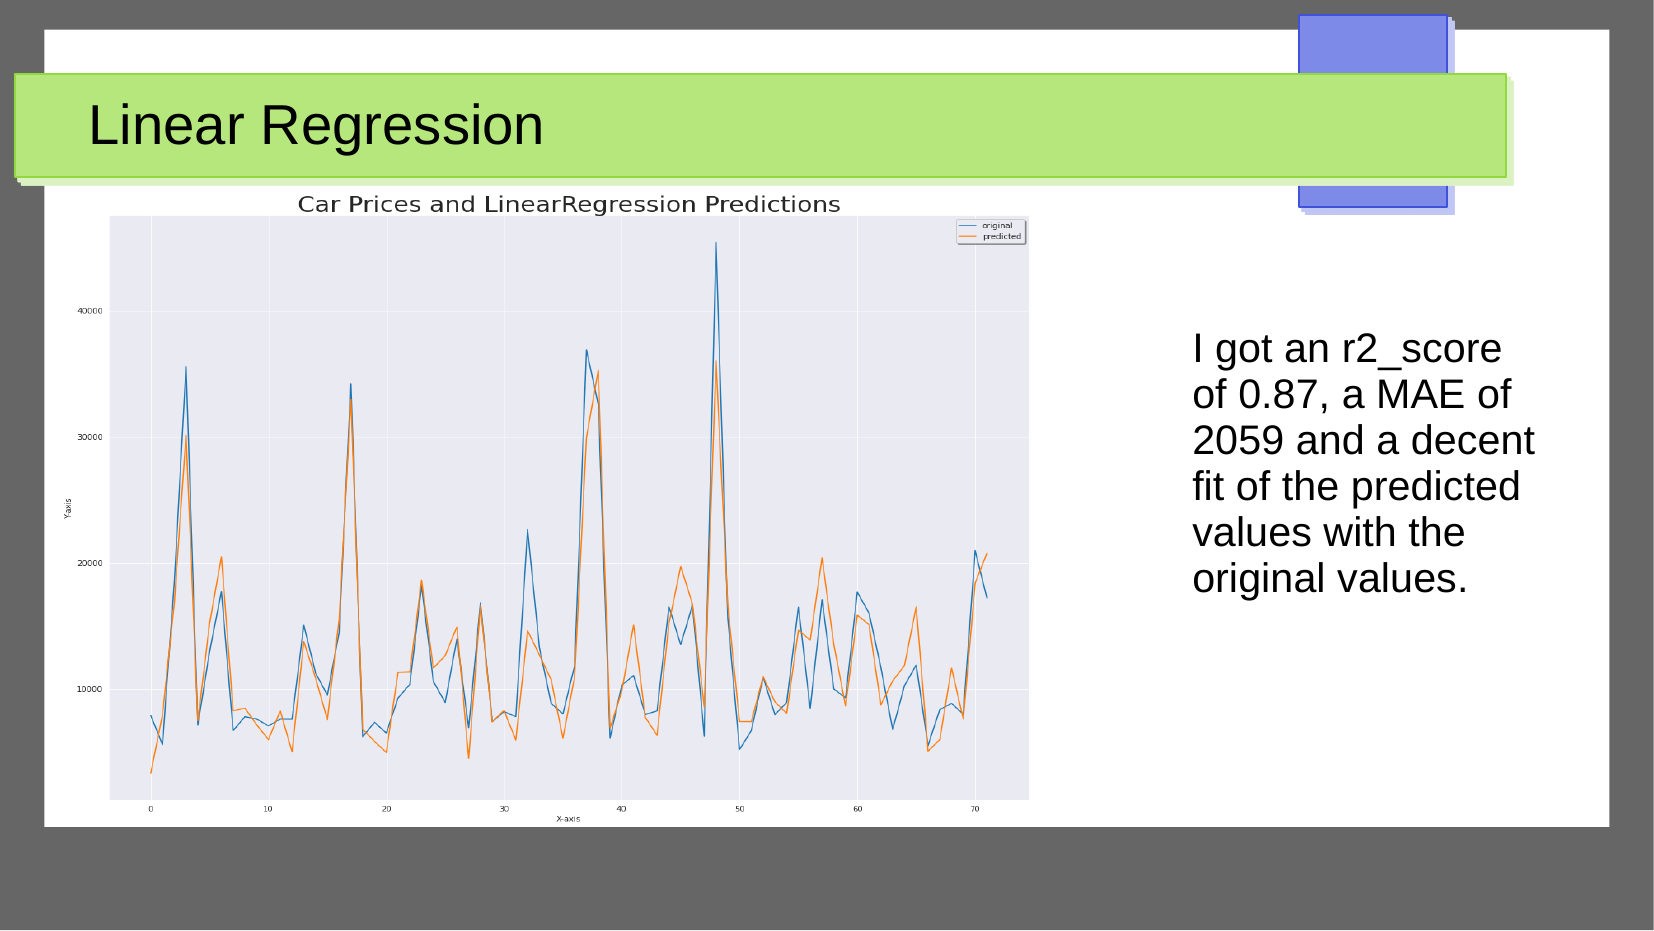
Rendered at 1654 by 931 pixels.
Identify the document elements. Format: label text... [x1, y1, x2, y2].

title Linear Regression [88, 73, 1506, 178]
picture [59, 190, 1034, 827]
list I got an r2_score of 0.87, a MAE of 2059 and a decent fit of the predicted values with the original values. [1122, 324, 1536, 650]
